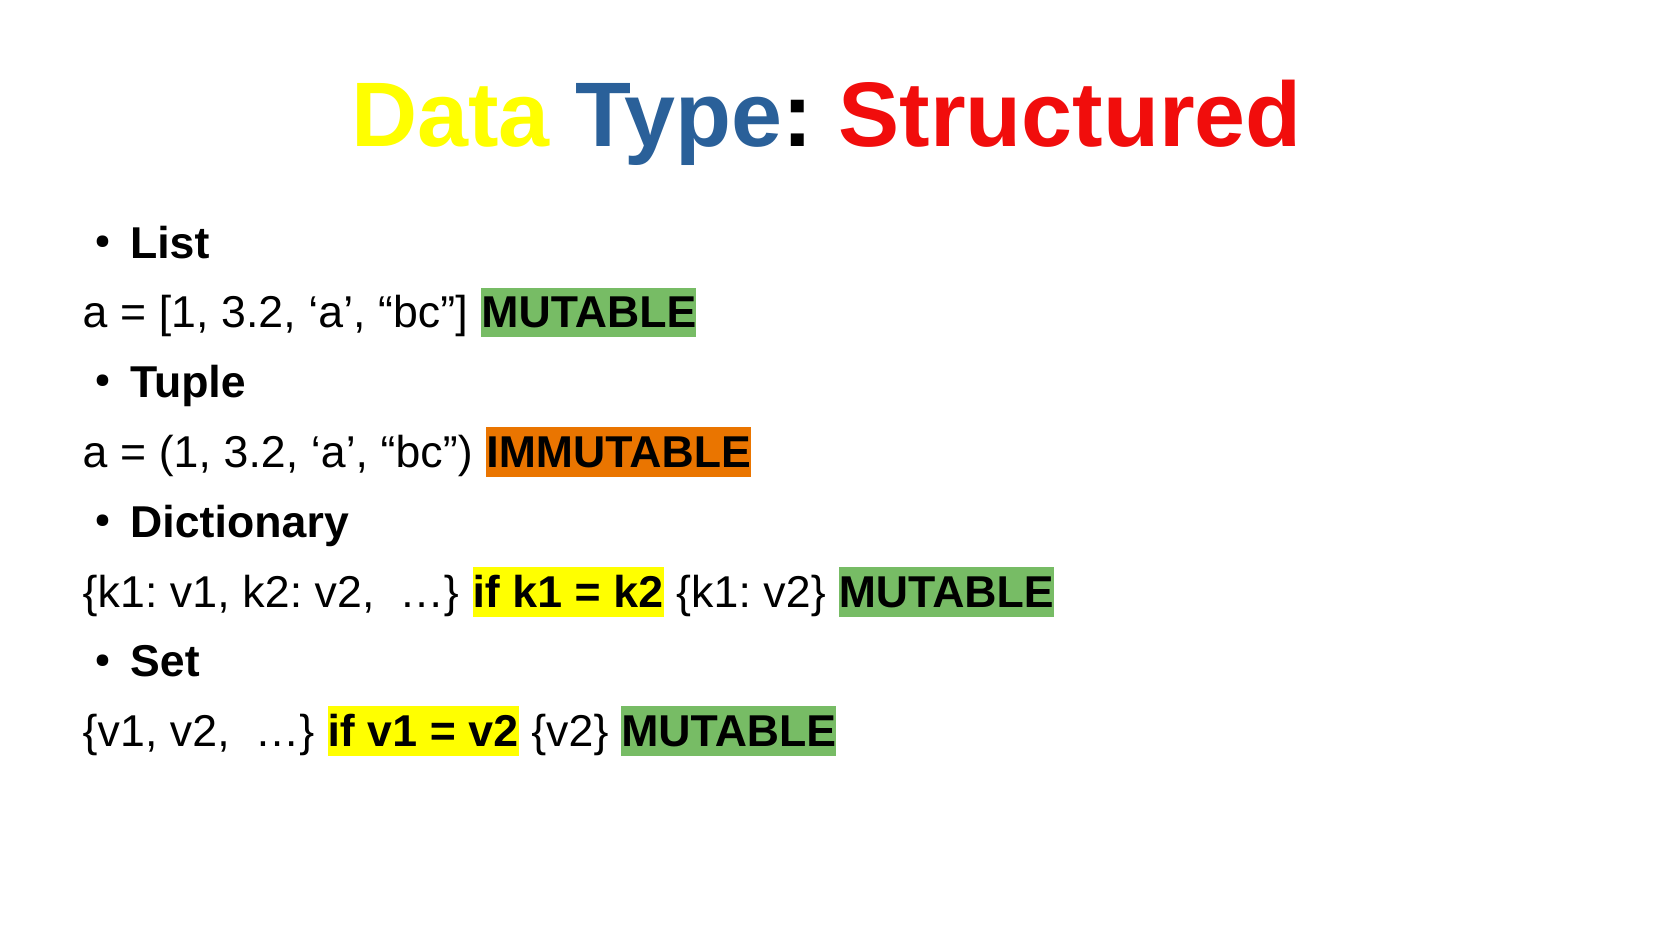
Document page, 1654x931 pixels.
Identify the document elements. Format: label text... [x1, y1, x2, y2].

title Data Type: Structured [82, 37, 1571, 193]
list List a = [1, 3.2, ‘a’, “bc”] MUTABLE Tuple a = (1, 3.2, ‘a’, “bc”) IMMUTABLE Dictionary {k1: v1, k2: v2, …} if k1 = k2 {k1: v2} MUTABLE Set {v1, v2, …} if v1 = v2 {v2} MUTABLE [82, 217, 1571, 758]
